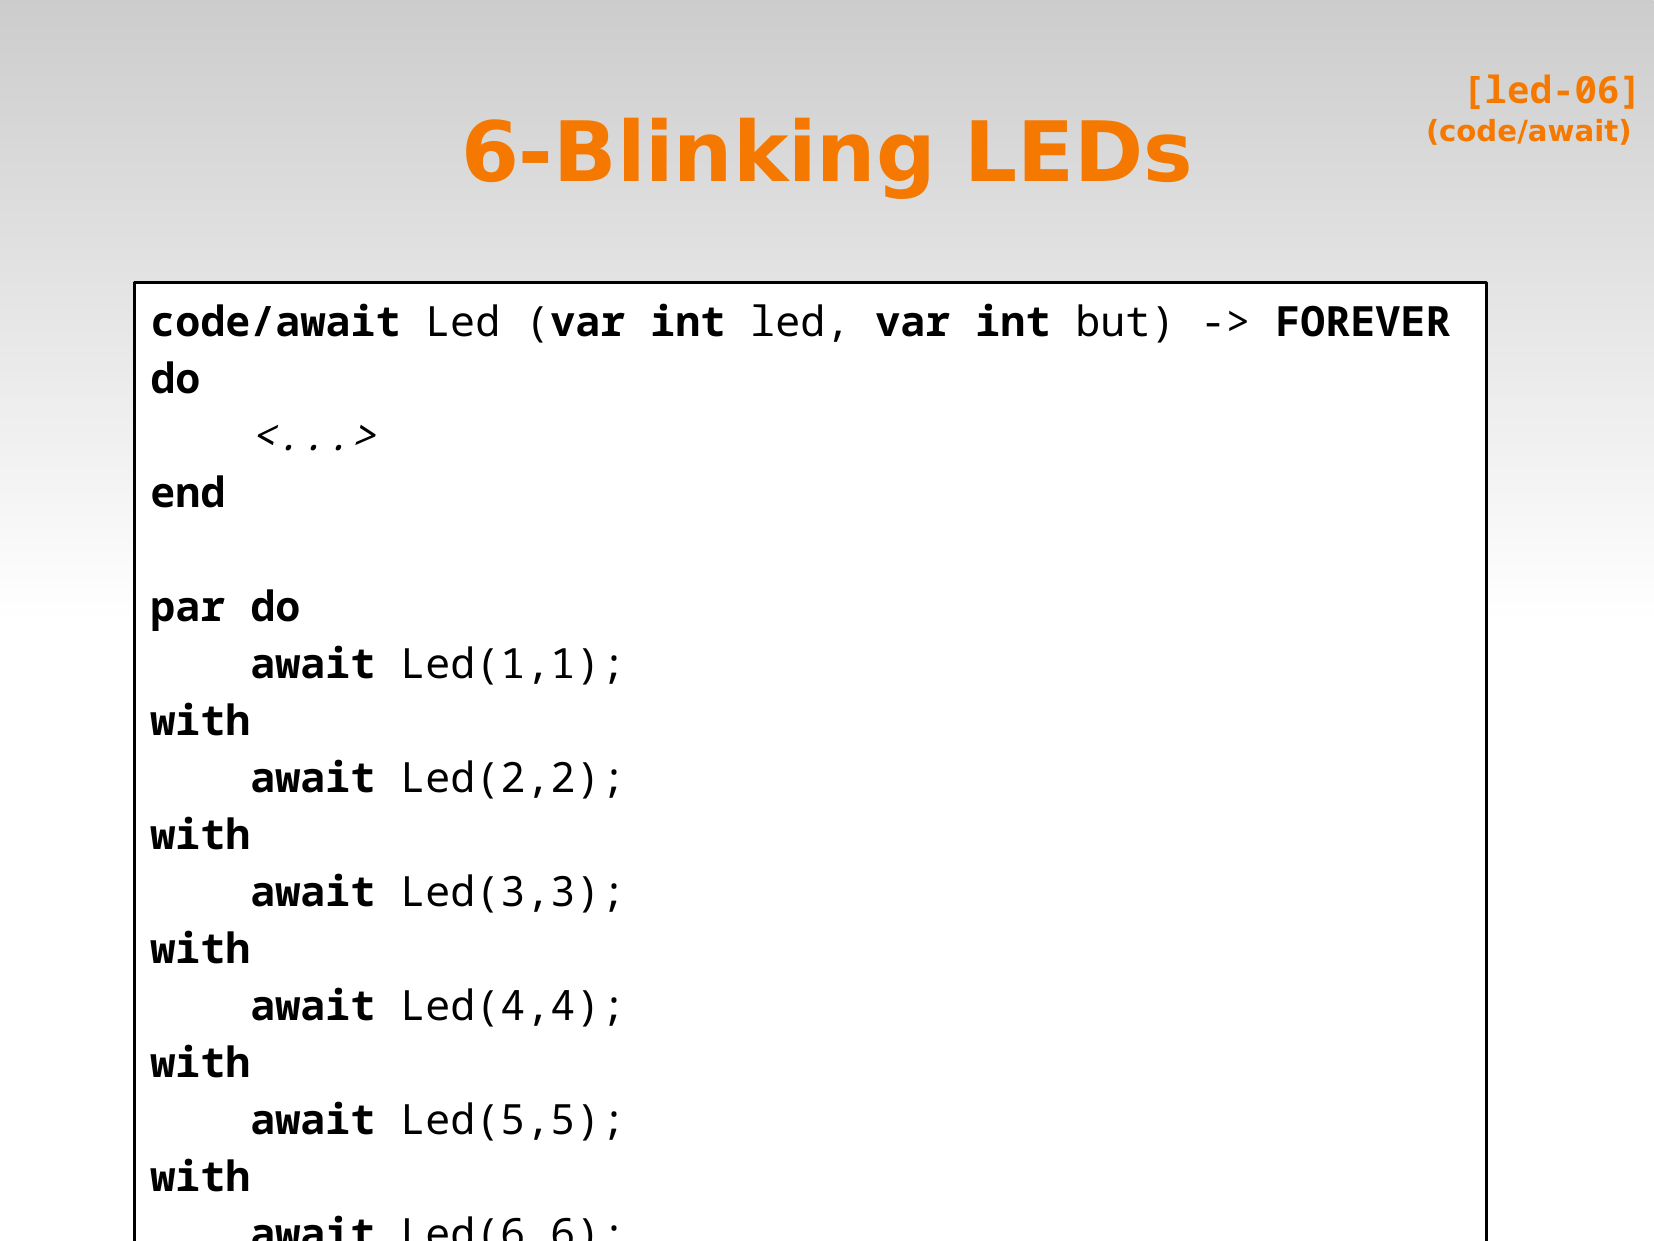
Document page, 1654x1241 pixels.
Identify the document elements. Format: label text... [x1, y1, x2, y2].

title 6-Blinking LEDs [82, 49, 1572, 257]
text_box code/await Led (var int led, var int but) -> FOREVER do <...> end par do await Led(1,1); with await Led(2,2); with await Led(3,3); with await Led(4,4); with await Led(5,5); with await Led(6,6); end [134, 282, 1487, 1195]
title [led-06] (code/await) [153, 2, 1643, 210]
